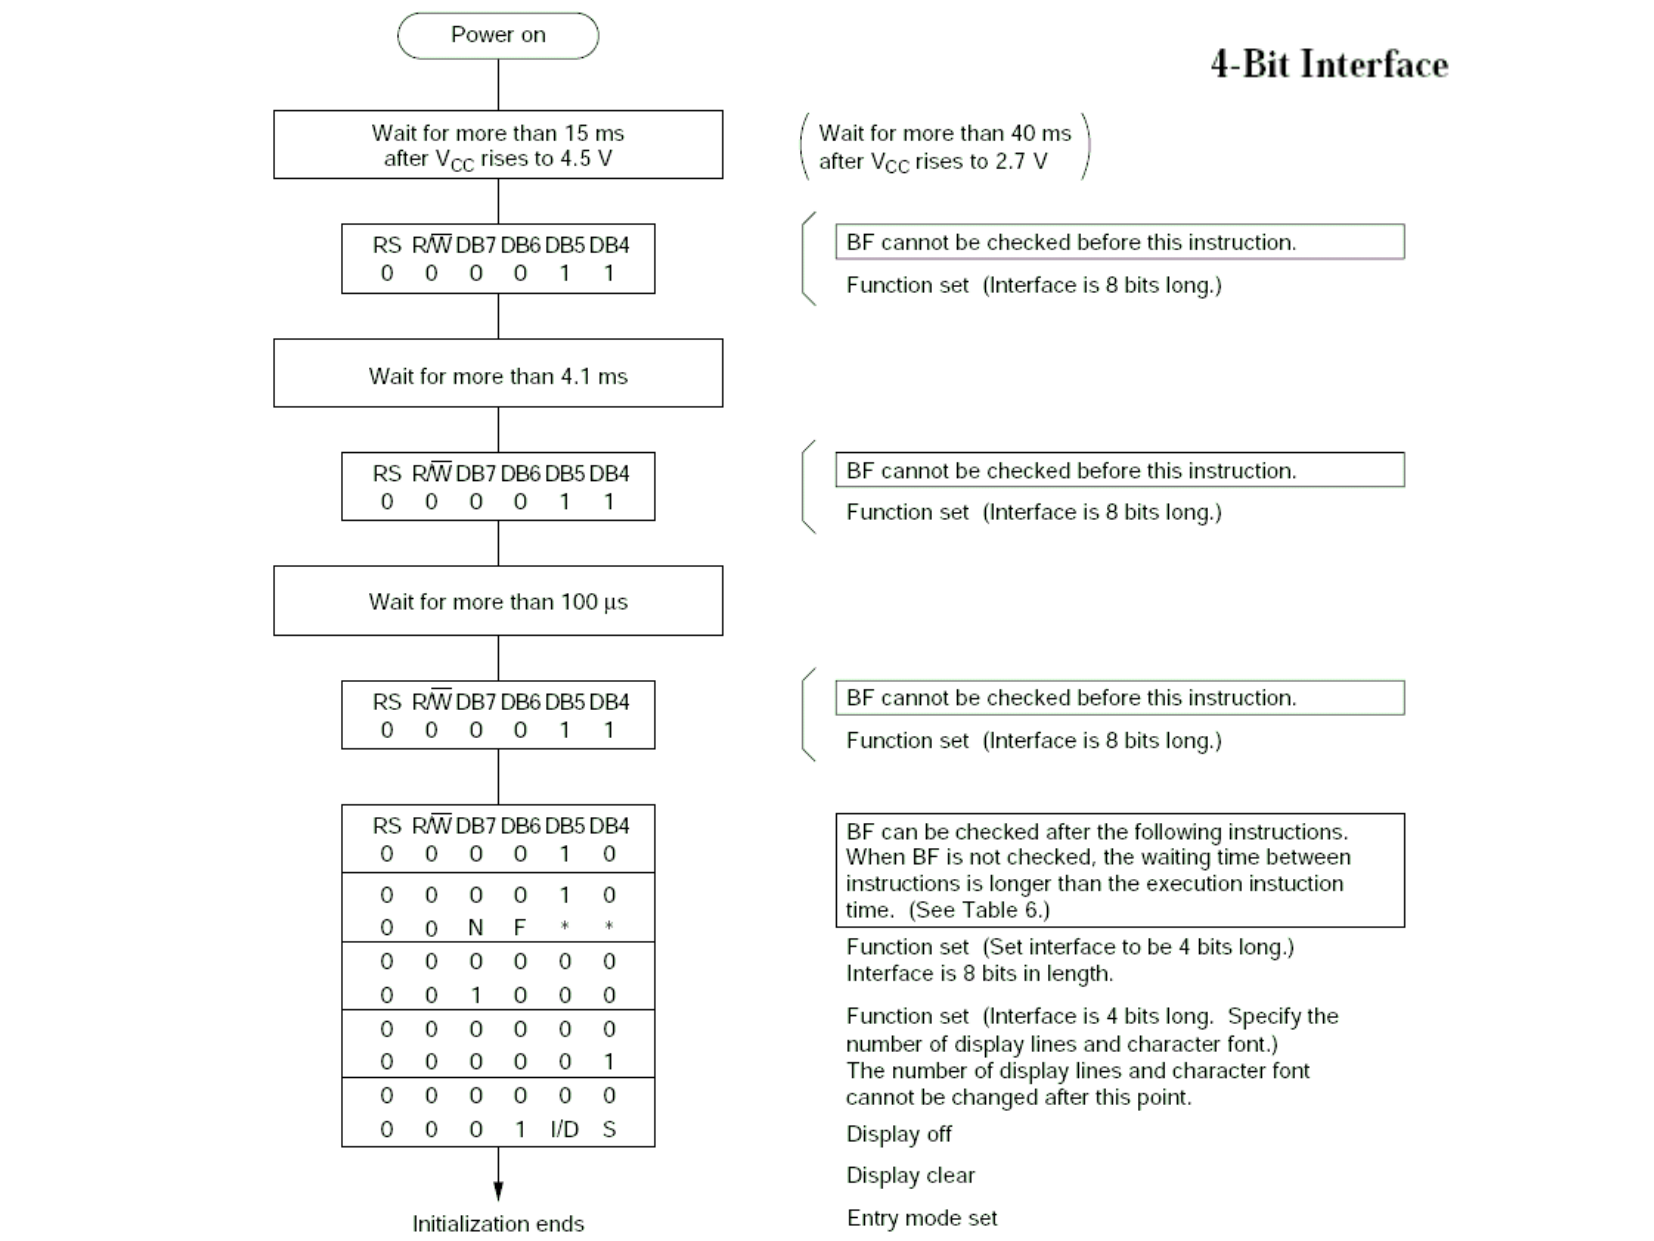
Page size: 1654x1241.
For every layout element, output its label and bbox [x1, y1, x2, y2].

picture [247, 4, 1503, 1241]
